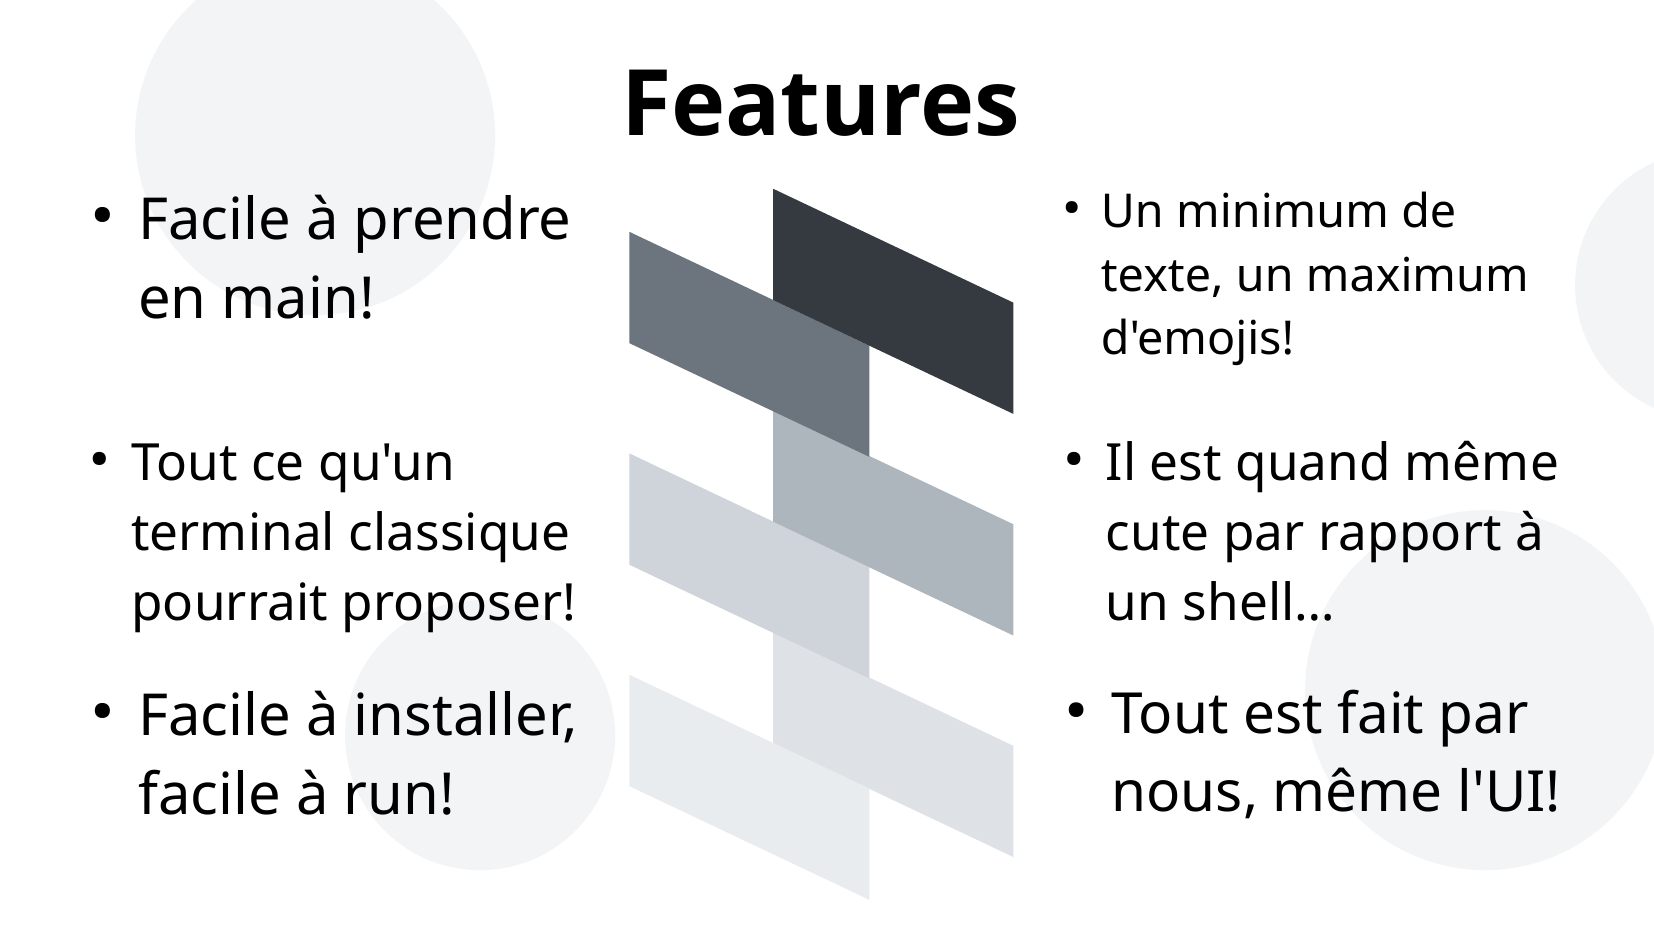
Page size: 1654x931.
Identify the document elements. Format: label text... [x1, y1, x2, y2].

list Tout est fait par nous, même l'UI! [1051, 673, 1565, 904]
list Il est quand même cute par rapport à un shell… [1051, 425, 1565, 656]
list Un minimum de texte, un maximum d'emojis! [1051, 177, 1565, 408]
list Facile à installer, facile à run! [76, 673, 591, 904]
list Facile à prendre en main! [76, 177, 591, 408]
list Tout ce qu'un terminal classique pourrait proposer! [76, 425, 591, 656]
title Features [76, 21, 1565, 178]
